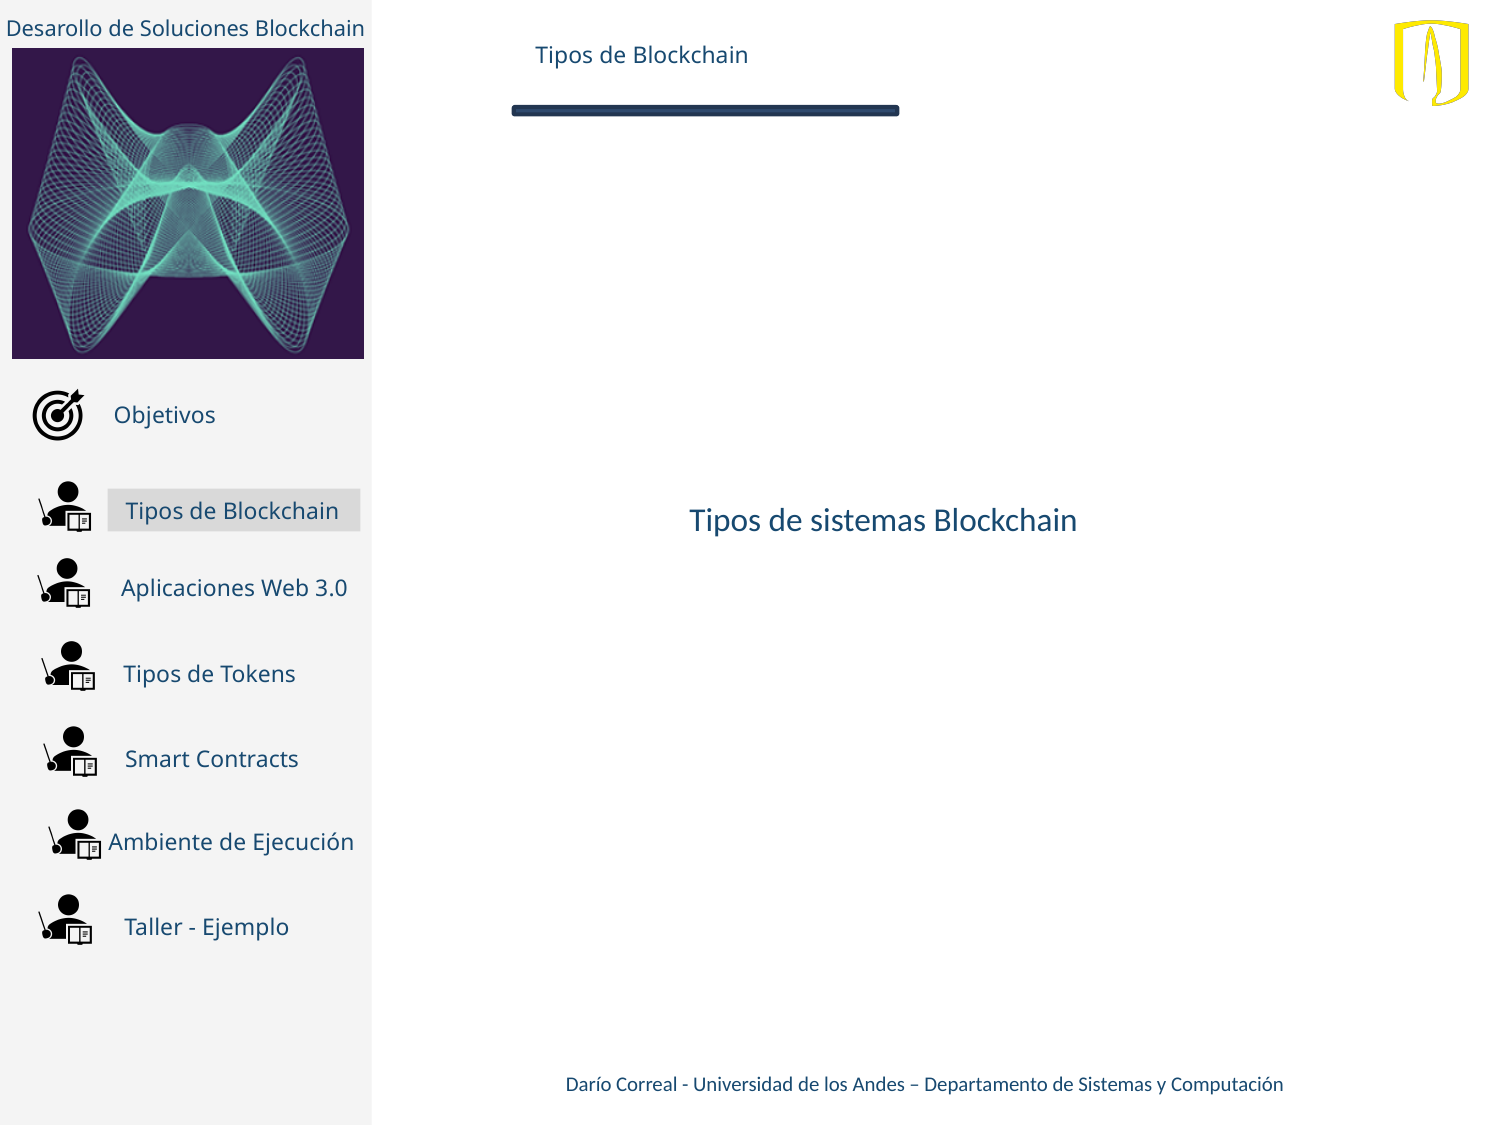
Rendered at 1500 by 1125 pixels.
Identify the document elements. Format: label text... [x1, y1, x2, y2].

picture [37, 885, 100, 948]
text_box Aplicaciones Web 3.0 [106, 566, 363, 609]
picture [1387, 19, 1476, 107]
text_box Ambiente de Ejecución [63, 820, 370, 863]
text_box [513, 107, 898, 115]
text_box Tipos de Blockchain [520, 32, 765, 76]
picture [40, 632, 103, 695]
text_box Tipos de sistemas Blockchain [466, 490, 1302, 546]
text_box Taller - Ejemplo [109, 905, 305, 948]
picture [47, 800, 109, 863]
text_box Darío Correal - Universidad de los Andes – Departamento de Sistemas y Computación [551, 1062, 1300, 1103]
text_box [107, 488, 361, 532]
picture [37, 472, 99, 535]
text_box Tipos de Blockchain [110, 489, 355, 532]
text_box Tipos de Tokens [108, 651, 312, 695]
picture [27, 383, 90, 446]
text_box Smart Contracts [110, 737, 314, 780]
picture [12, 48, 364, 359]
text_box Objetivos [98, 393, 231, 436]
picture [36, 549, 98, 611]
picture [42, 717, 105, 780]
